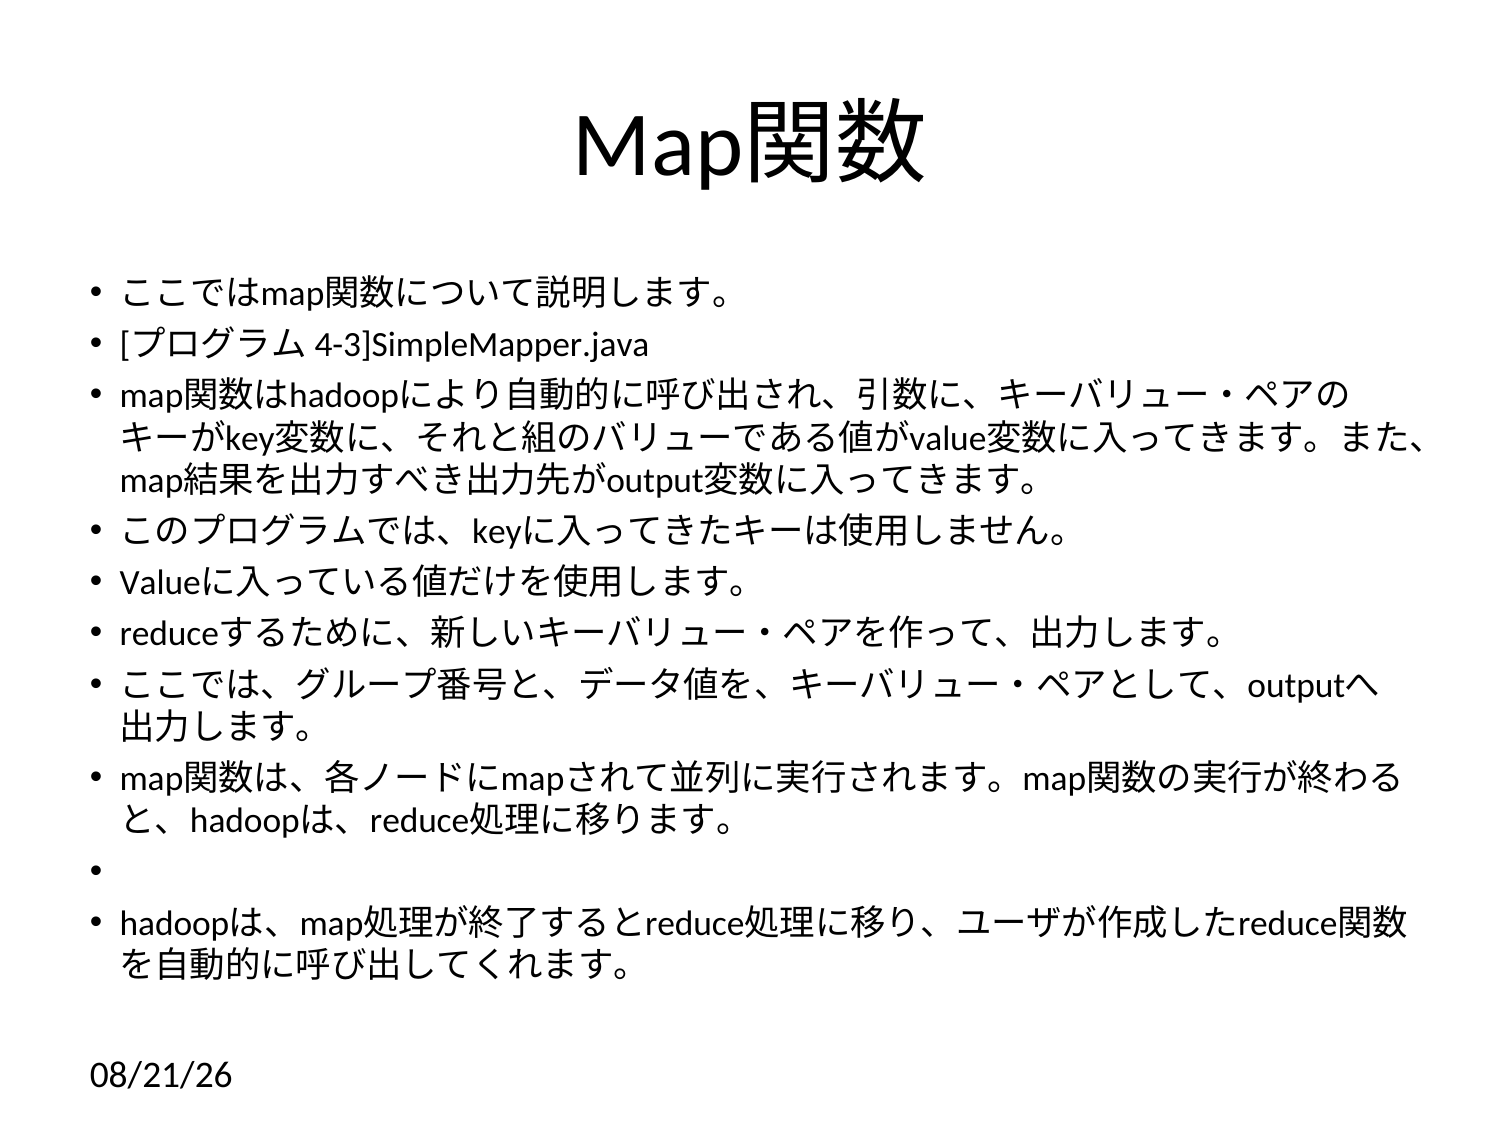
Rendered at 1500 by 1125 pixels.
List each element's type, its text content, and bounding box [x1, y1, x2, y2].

title Map関数 [75, 21, 1426, 257]
list ここではmap関数について説明します。 [プログラム 4-3]SimpleMapper.java map関数はhadoopにより自動的に呼び出され、引数に、キーバリュー・ペアのキーがkey変数に、それと組のバリューである値がvalue変数に入ってきます。また、map結果を出力すべき出力先がoutput変数に入ってきます。 このプログラムでは、keyに入ってきたキーは使用しません。 Valueに入っている値だけを使用します。 reduceするために、新しいキーバリュー・ペアを作って、出力します。 ここでは、グループ番号と、データ値を、キーバリュー・ペアとして、outputへ出力します。 map関数は、各ノードにmapされて並列に実行されます。map関数の実行が終わると、hadoopは、reduce処理に移ります。 hadoopは、map処理が終了するとreduce処理に移り、ユーザが作成したreduce関数を自動的に呼び出してくれます。 [75, 262, 1426, 1006]
